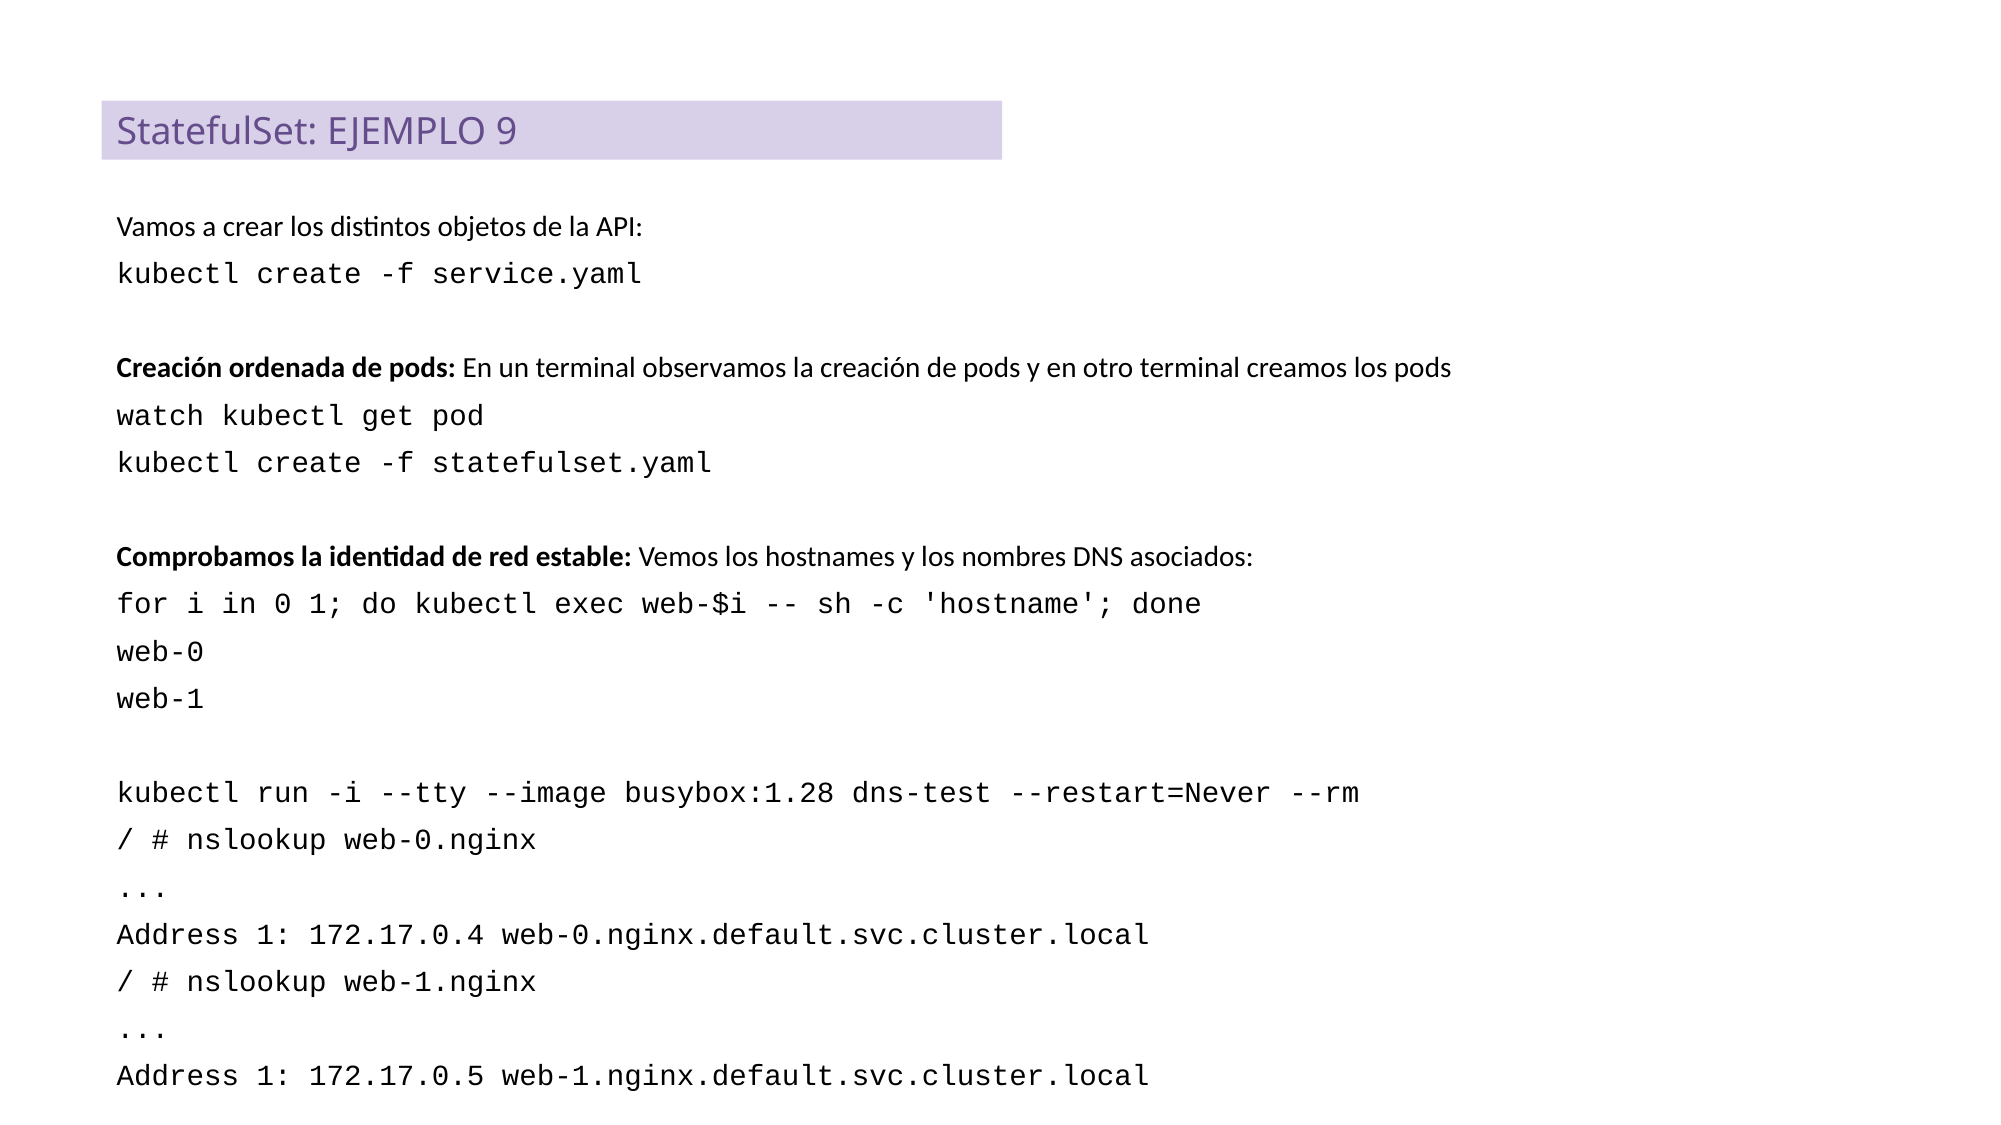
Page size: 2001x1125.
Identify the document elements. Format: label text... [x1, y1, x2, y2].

text_box Vamos a crear los distintos objetos de la API: kubectl create -f service.yaml Creación ordenada de pods: En un terminal observamos la creación de pods y en otro terminal creamos los pods watch kubectl get pod kubectl create -f statefulset.yaml Comprobamos la identidad de red estable: Vemos los hostnames y los nombres DNS asociados: for i in 0 1; do kubectl exec web-$i -- sh -c 'hostname'; done web-0 web-1 kubectl run -i --tty --image busybox:1.28 dns-test --restart=Never --rm / # nslookup web-0.nginx ... Address 1: 172.17.0.4 web-0.nginx.default.svc.cluster.local / # nslookup web-1.nginx ... Address 1: 172.17.0.5 web-1.nginx.default.svc.cluster.local [101, 180, 1908, 995]
text_box StatefulSet: EJEMPLO 9 [101, 100, 1003, 160]
